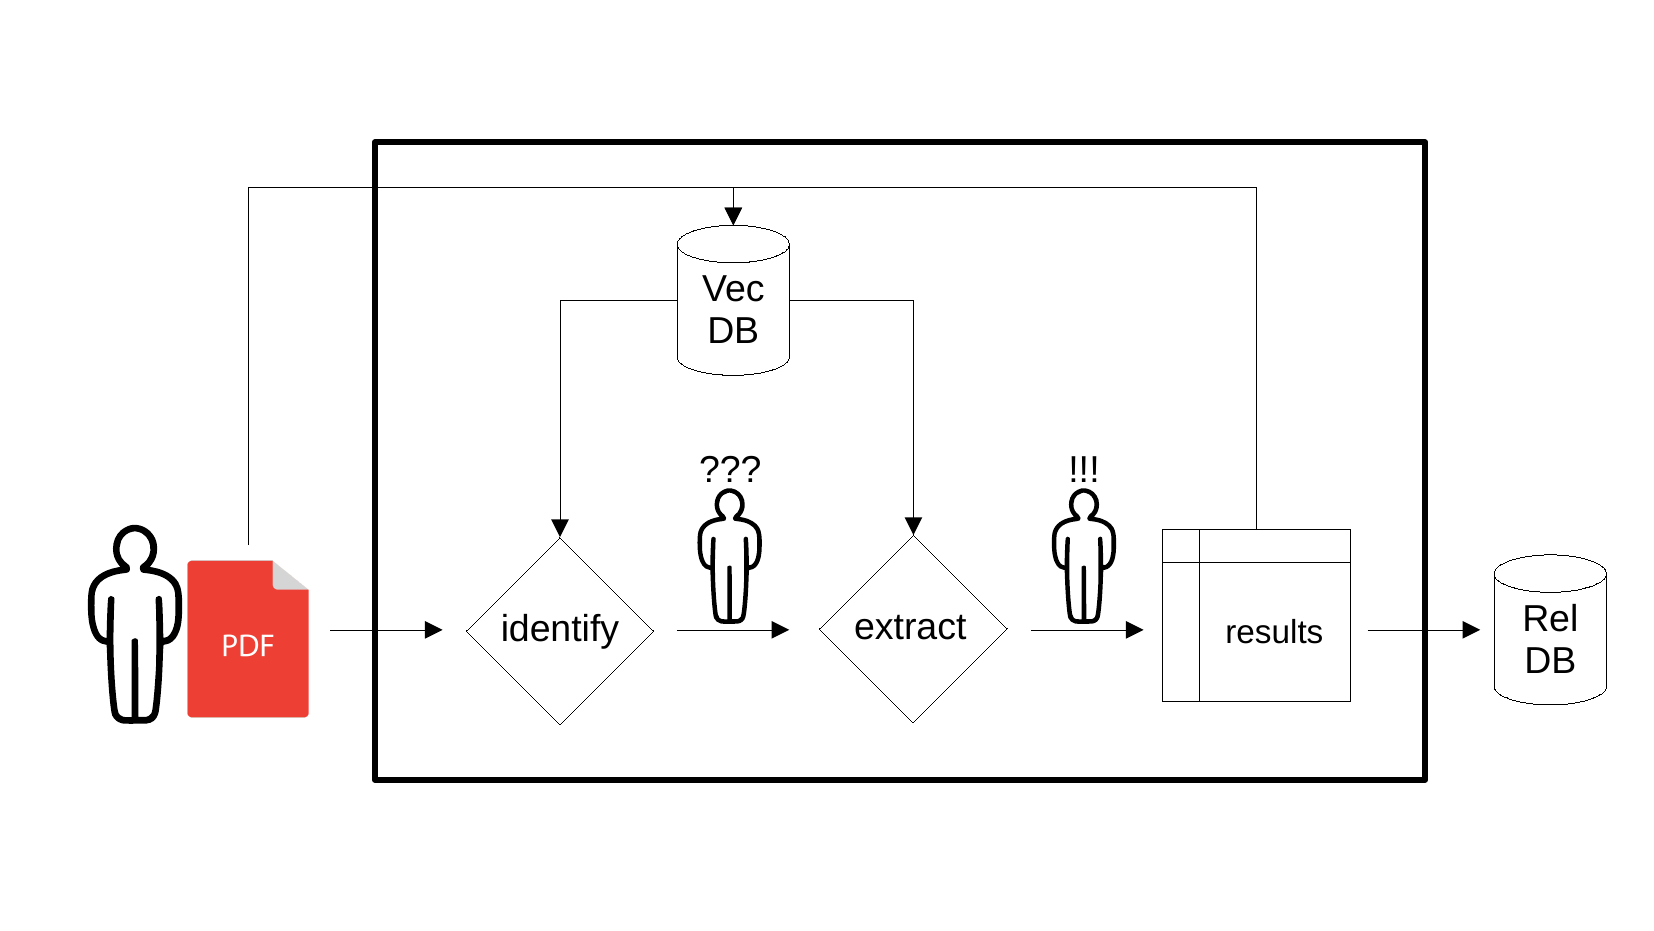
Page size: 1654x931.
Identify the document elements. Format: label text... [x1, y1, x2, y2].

text_box ??? [684, 440, 799, 540]
text_box Rel DB [1494, 576, 1607, 705]
text_box Vec DB [677, 246, 790, 376]
text_box [375, 142, 1426, 780]
picture [26, 515, 342, 733]
text_box results [1162, 529, 1351, 702]
picture [655, 482, 804, 630]
text_box !!! [1053, 440, 1169, 540]
text_box extract [839, 598, 990, 660]
picture [1010, 482, 1158, 630]
text_box identify [486, 600, 637, 662]
